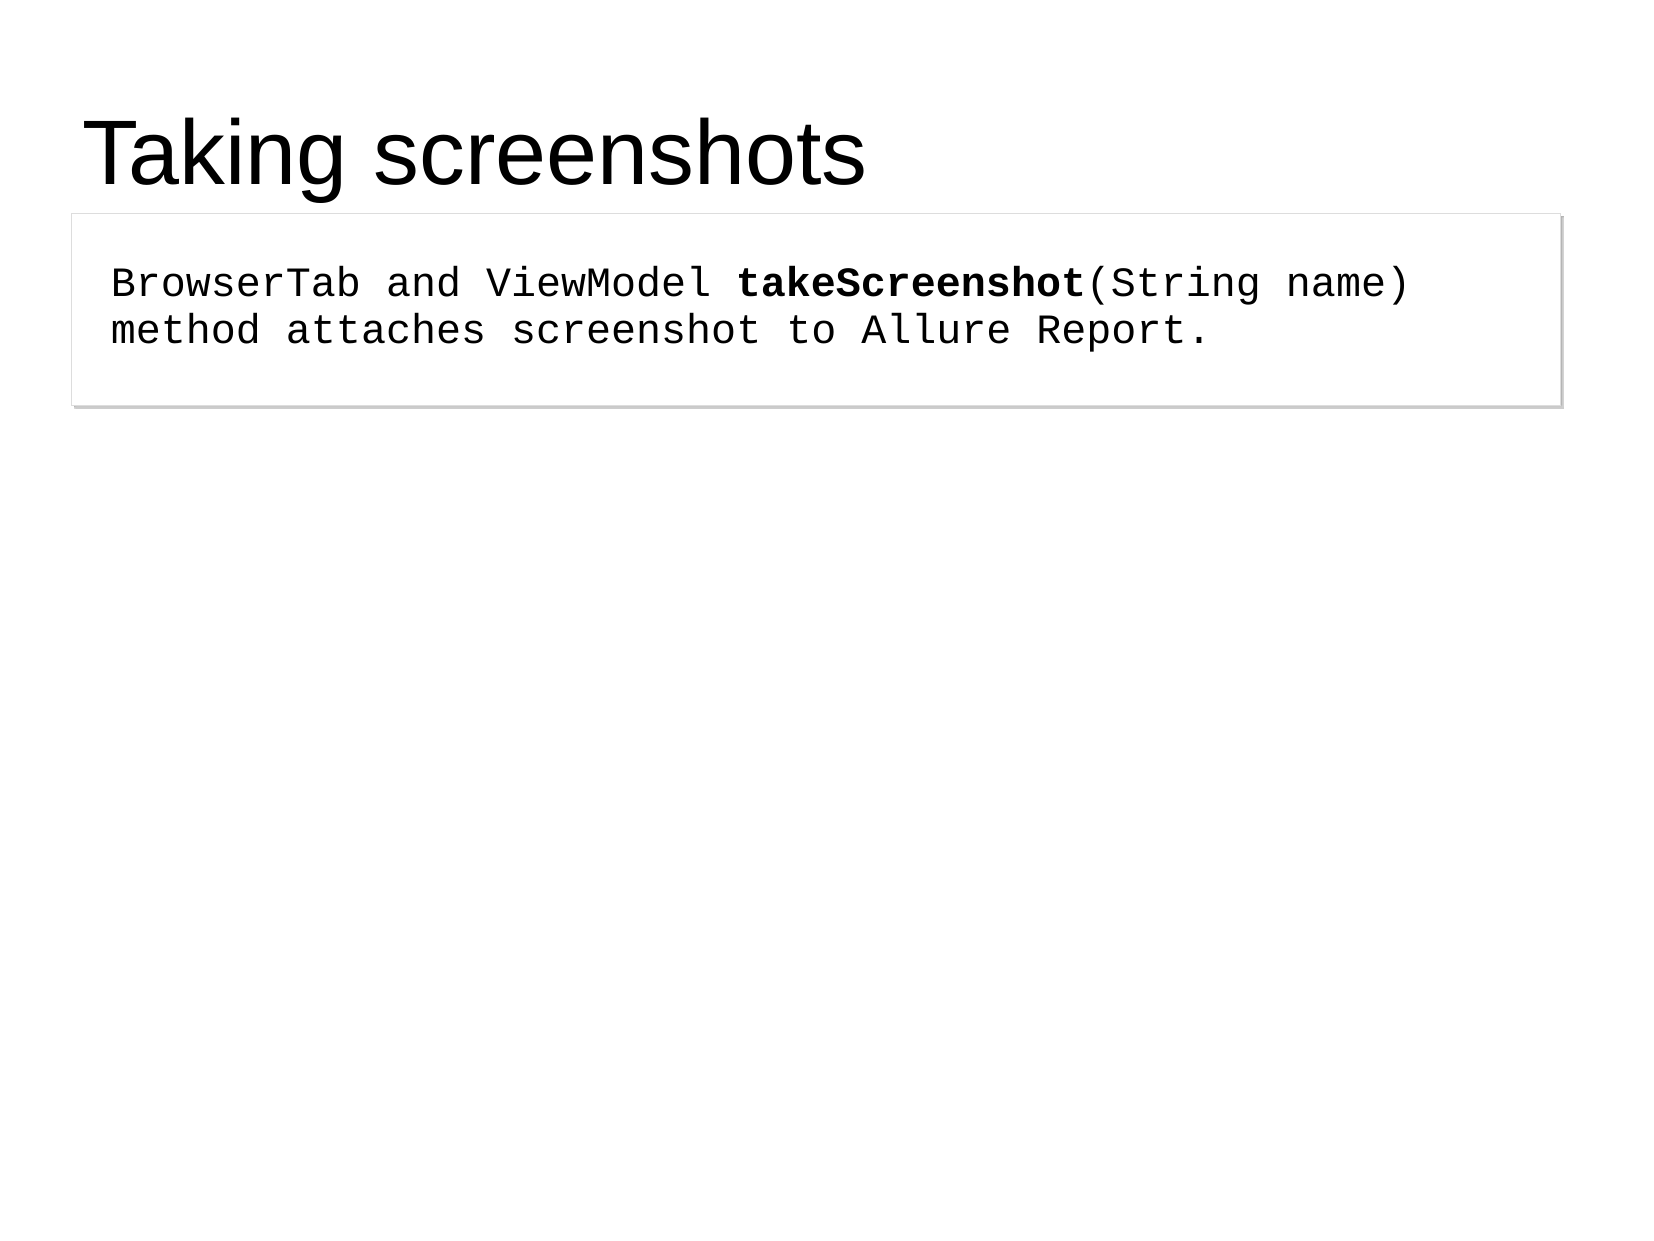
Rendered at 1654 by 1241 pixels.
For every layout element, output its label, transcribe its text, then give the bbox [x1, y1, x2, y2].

subtitle BrowserTab and ViewModel takeScreenshot(String name) method attaches screenshot to Allure Report. [71, 213, 1561, 406]
title Taking screenshots [82, 49, 1571, 257]
